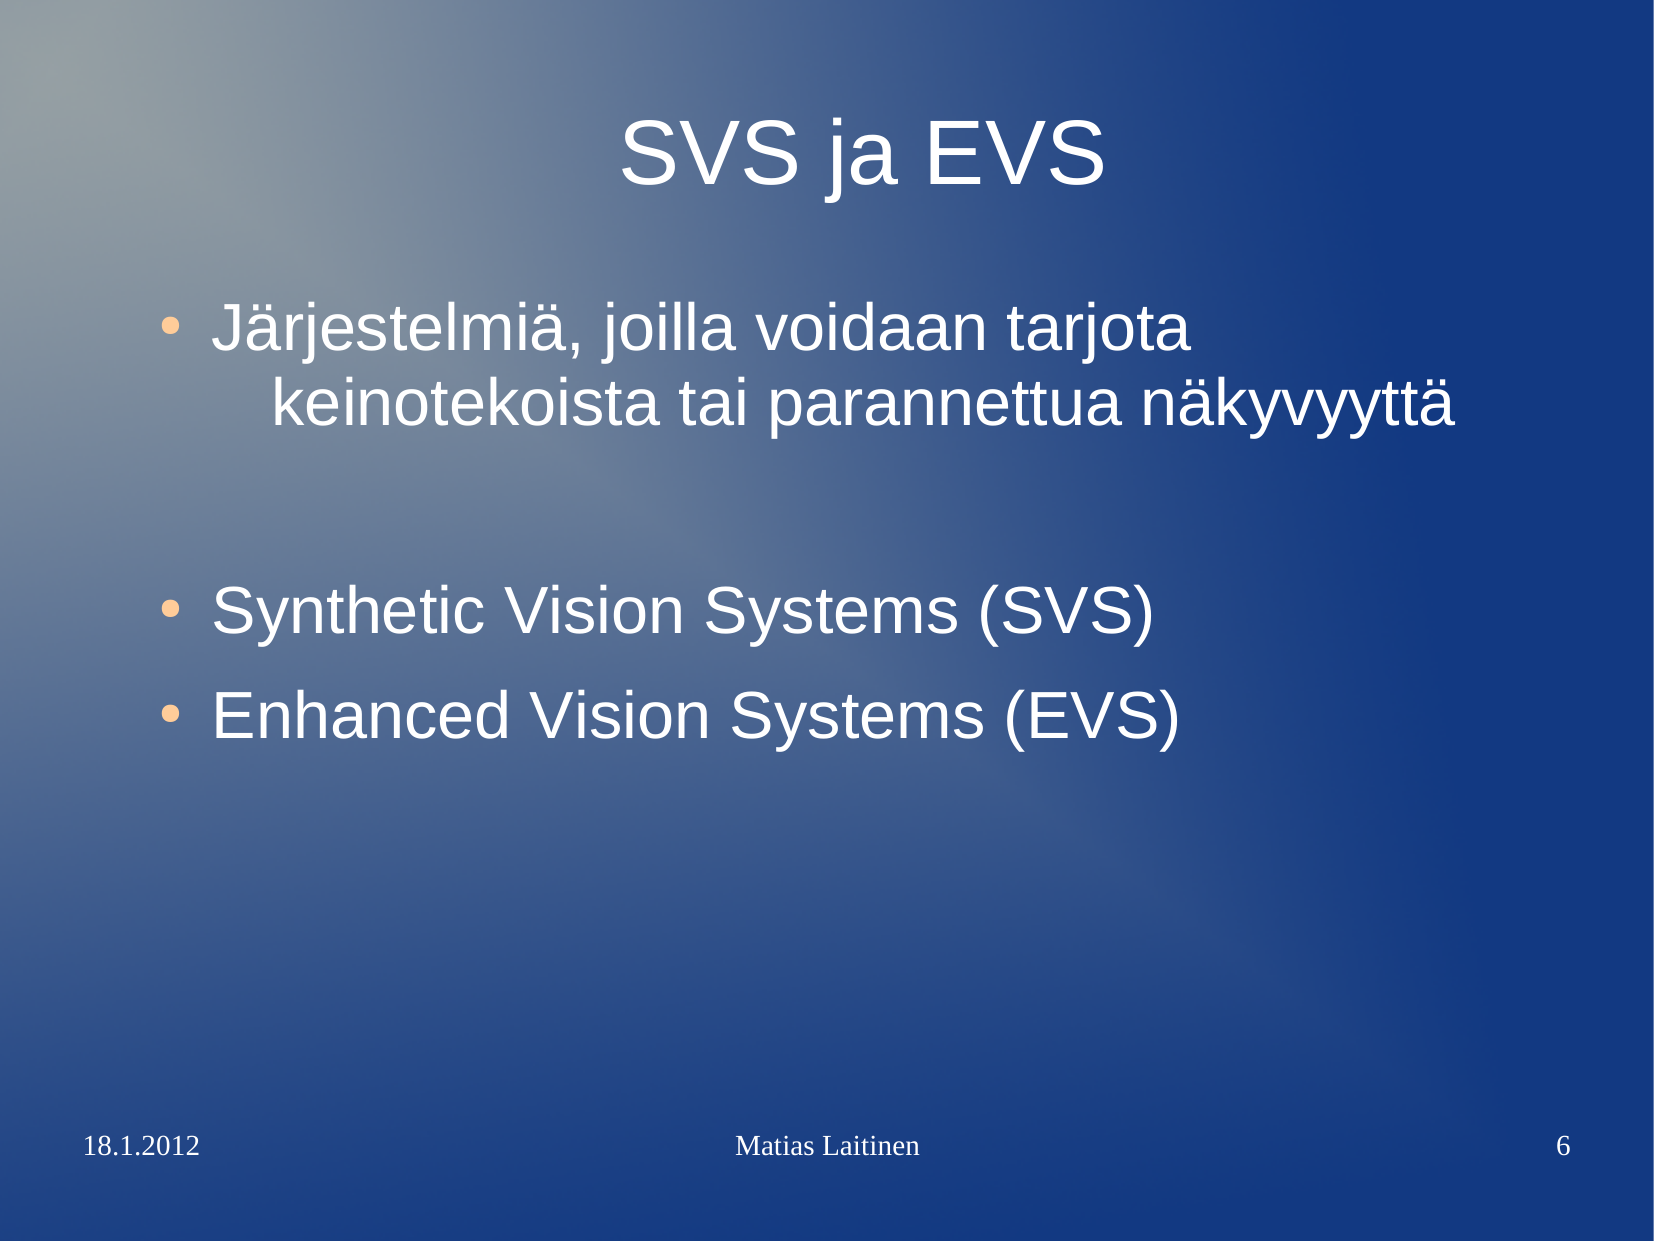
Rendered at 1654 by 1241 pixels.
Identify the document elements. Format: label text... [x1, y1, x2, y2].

picture [0, 0, 1654, 1241]
list Järjestelmiä, joilla voidaan tarjota keinotekoista tai parannettua näkyvyyttä Synthetic Vision Systems (SVS) Enhanced Vision Systems (EVS) [82, 290, 1571, 1109]
title SVS ja EVS [82, 49, 1571, 257]
